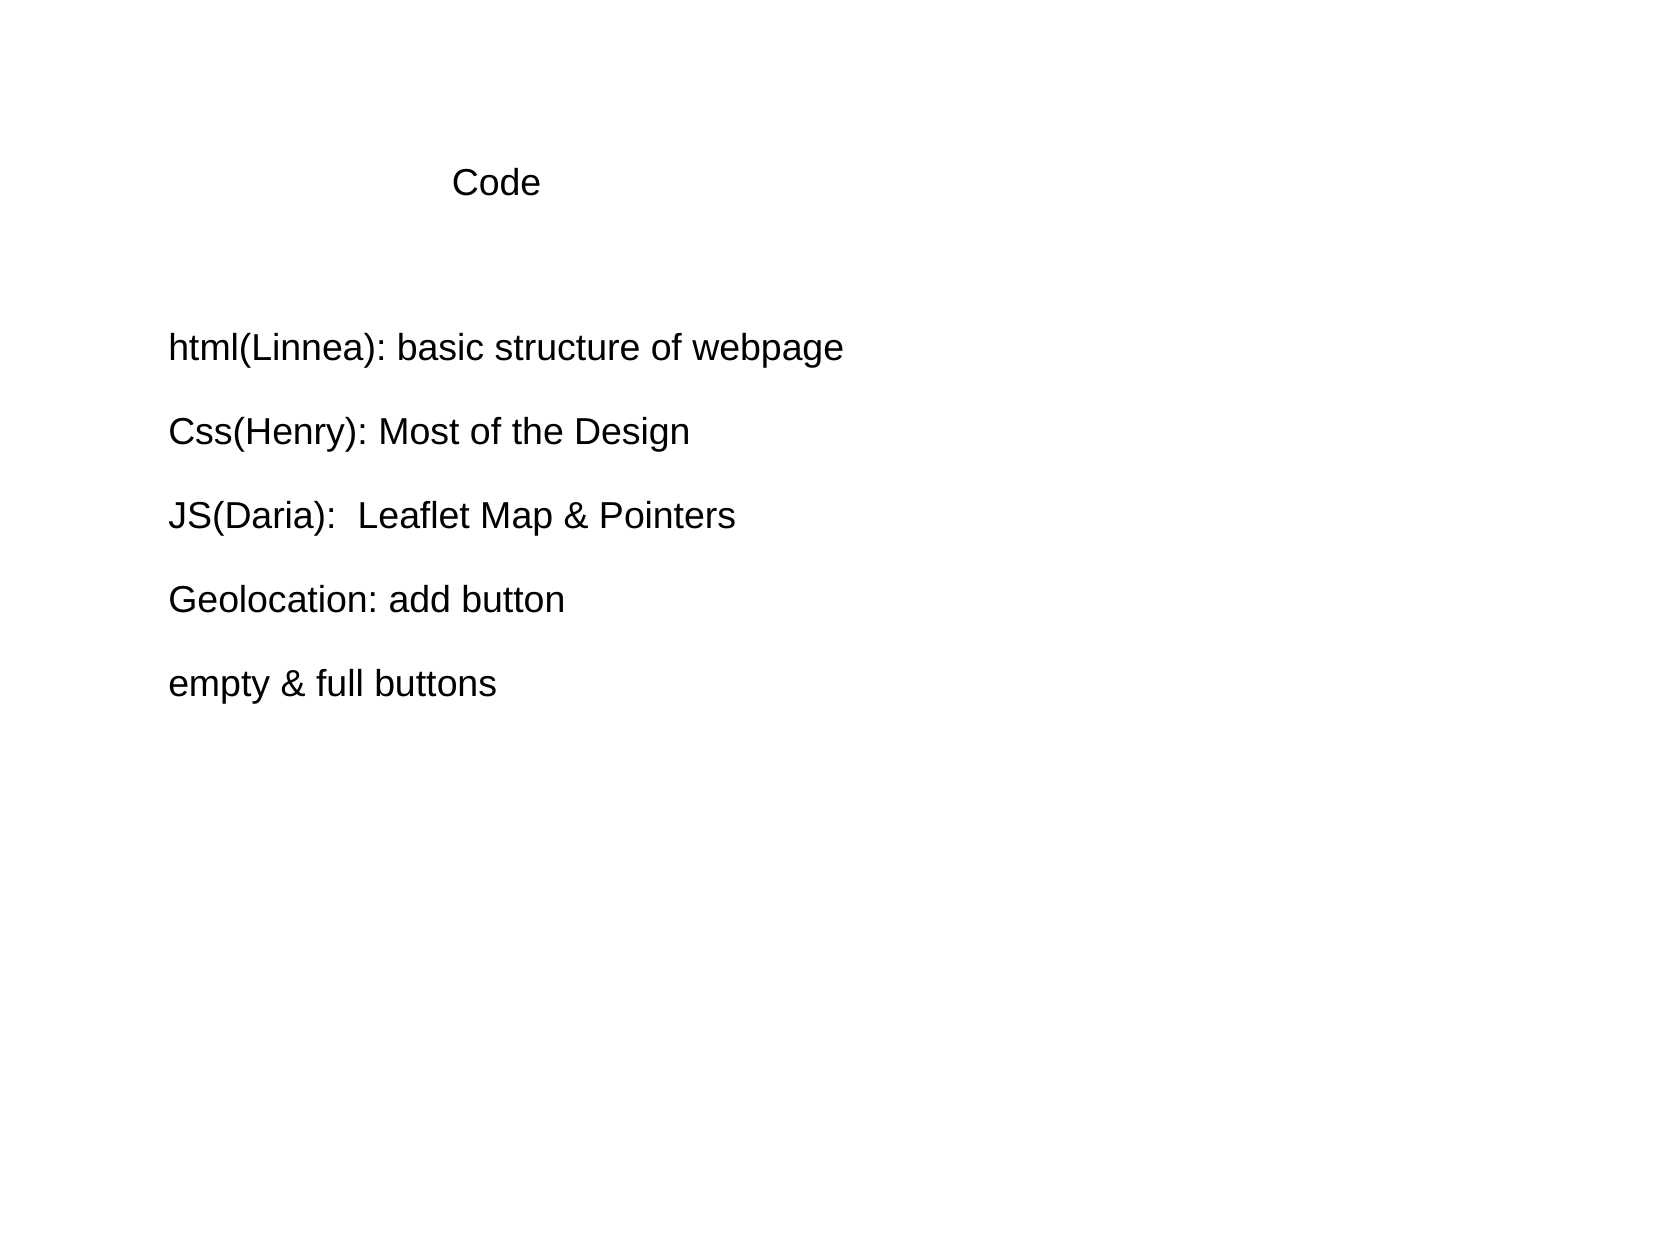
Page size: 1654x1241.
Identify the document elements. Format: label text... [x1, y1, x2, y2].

text_box html(Linnea): basic structure of webpage Css(Henry): Most of the Design JS(Daria): Leaflet Map & Pointers Geolocation: add button empty & full buttons [153, 318, 1536, 796]
text_box Code [437, 153, 1323, 211]
